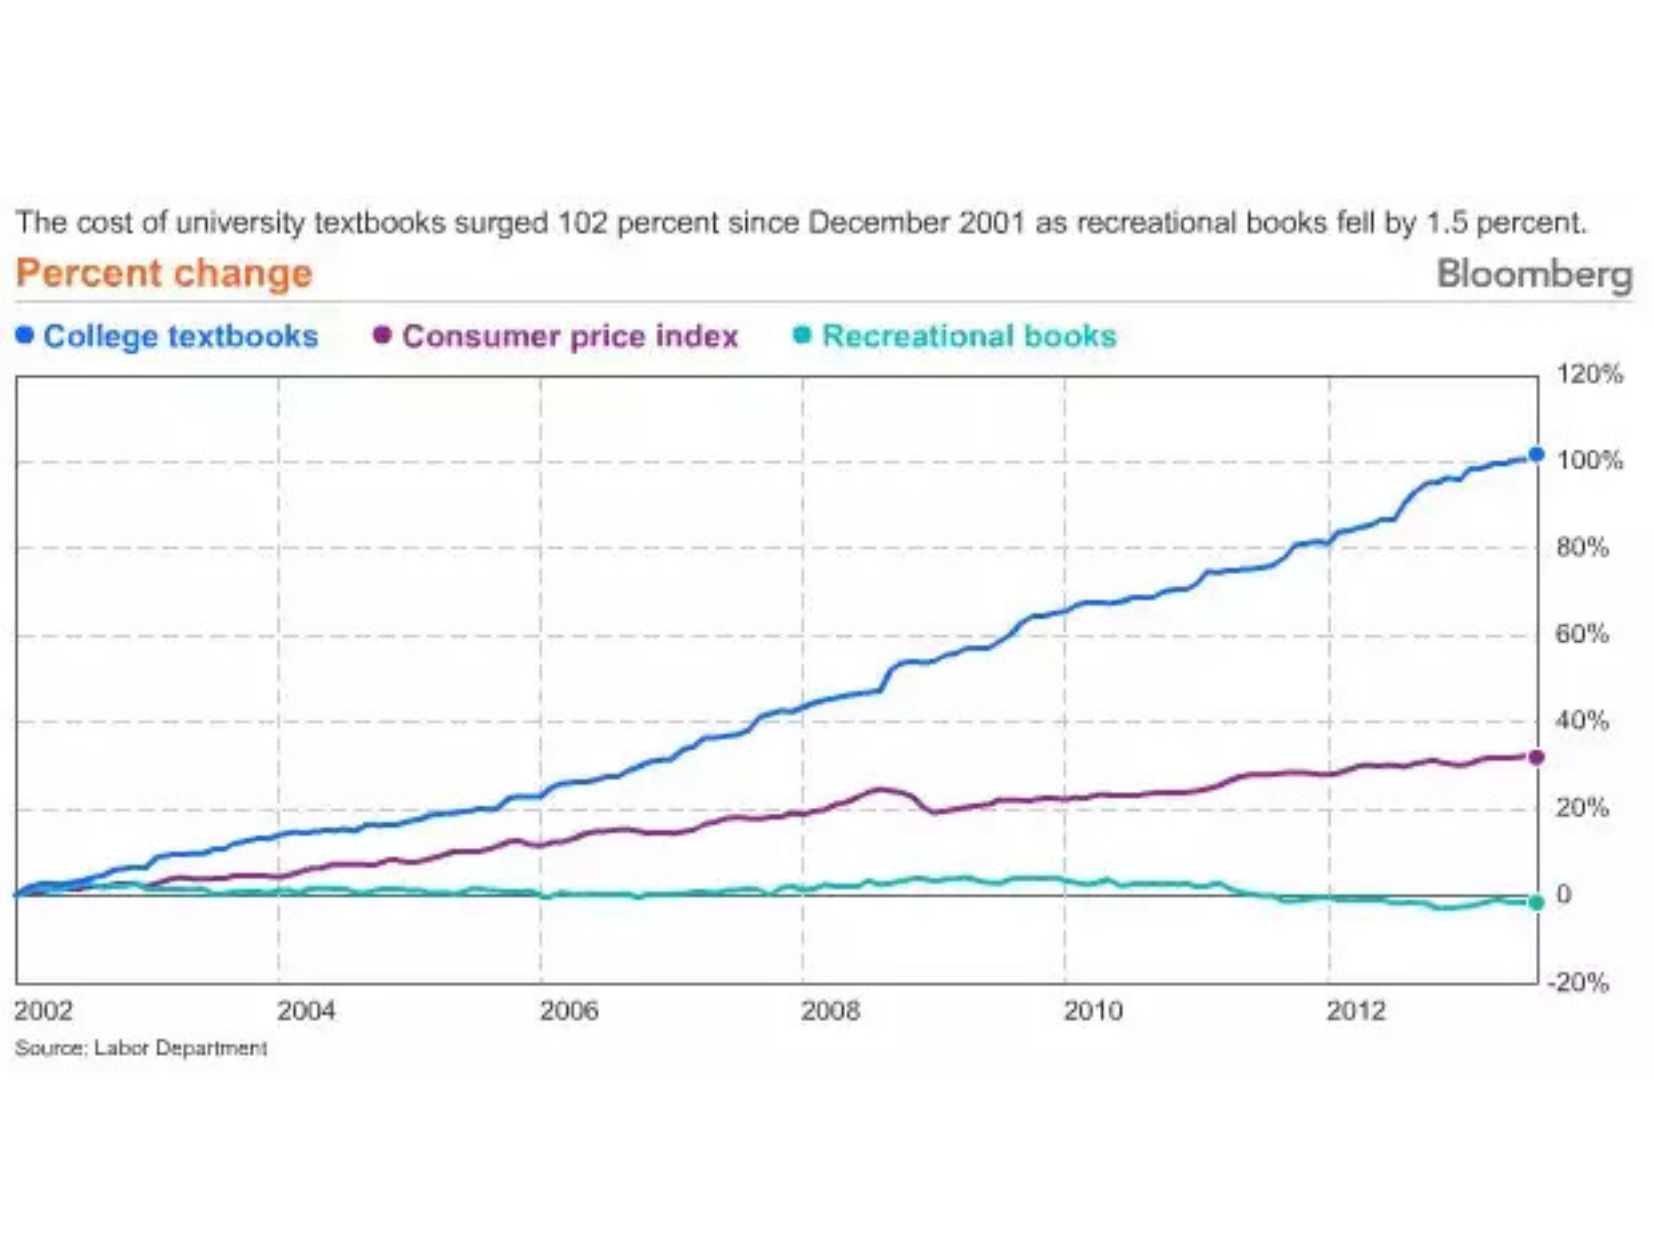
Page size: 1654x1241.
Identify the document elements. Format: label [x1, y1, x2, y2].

picture [0, 194, 1654, 1081]
